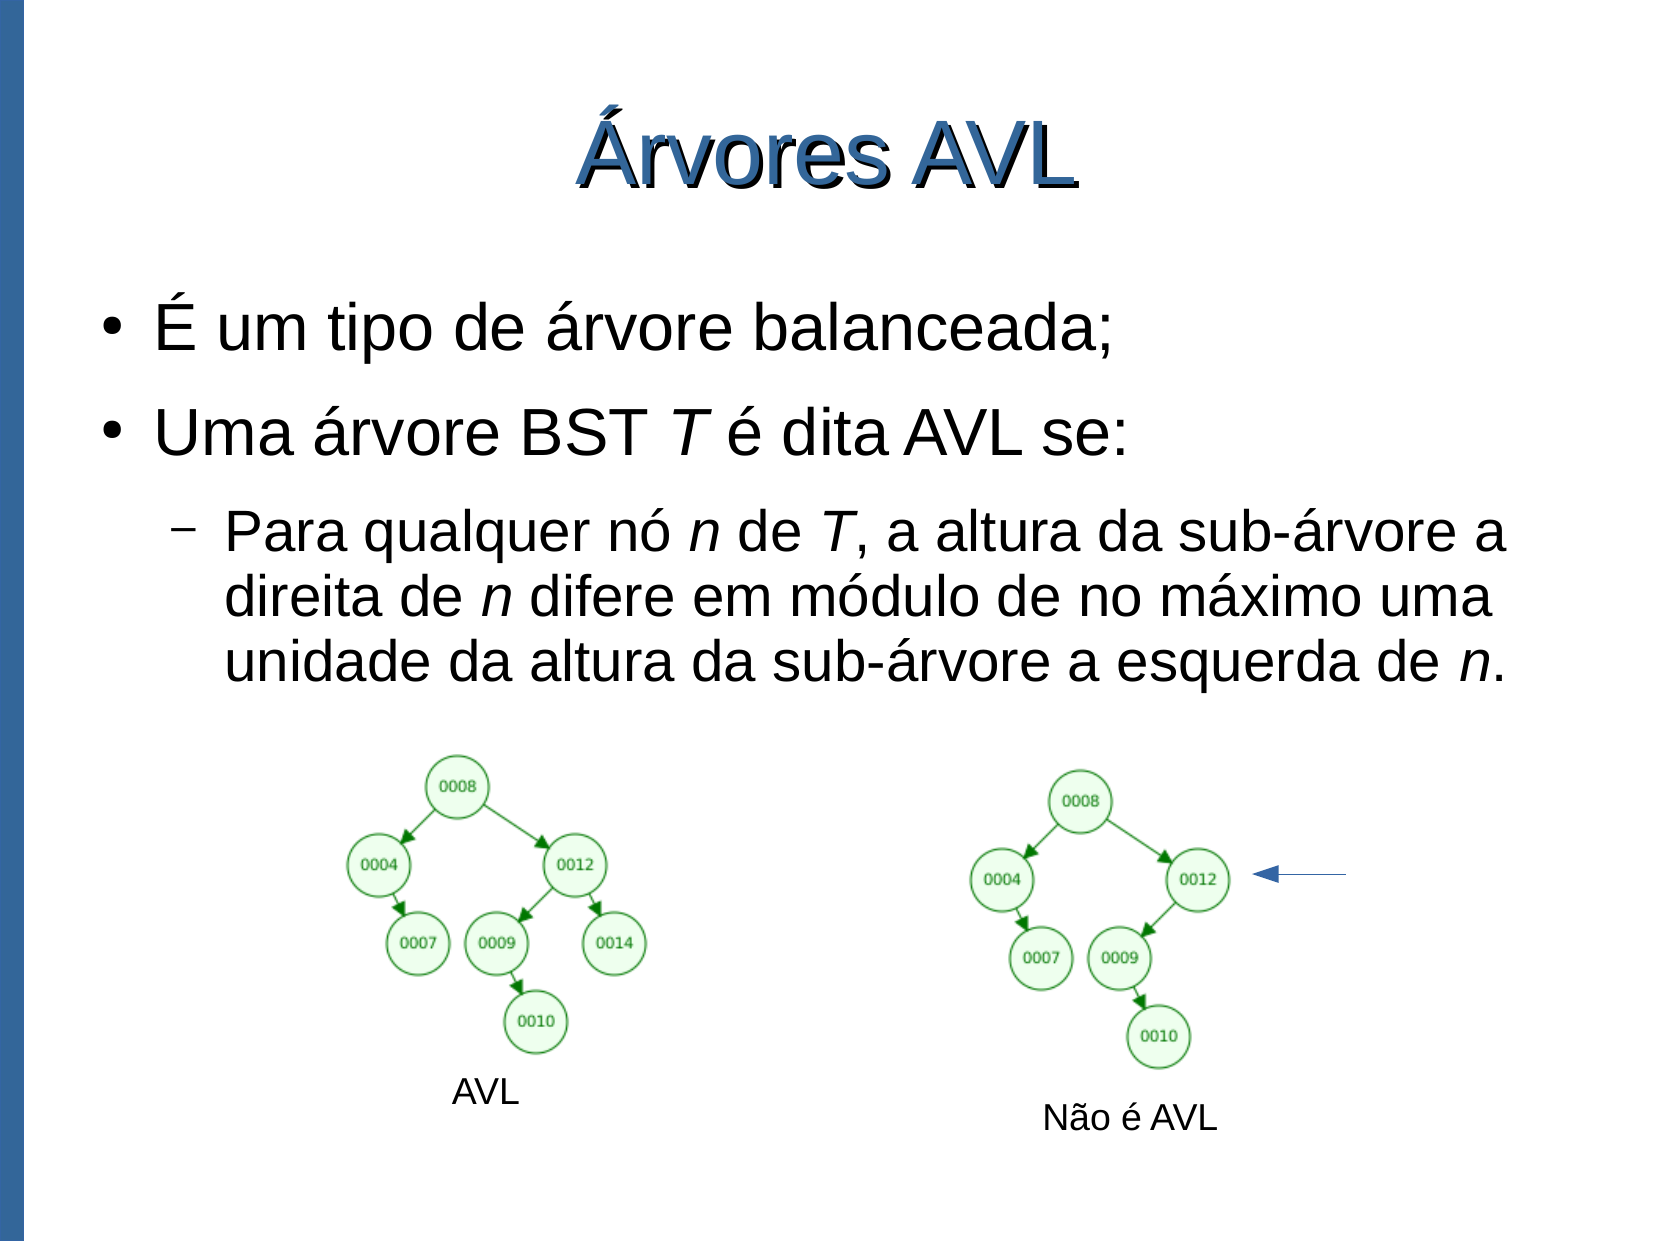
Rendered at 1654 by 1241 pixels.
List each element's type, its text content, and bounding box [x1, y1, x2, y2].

text_box AVL [437, 1062, 544, 1120]
title Árvores AVL [82, 49, 1571, 257]
list É um tipo de árvore balanceada; Uma árvore BST T é dita AVL se: Para qualquer nó n de T, a altura da sub-árvore a direita de n difere em módulo de no máximo uma unidade da altura da sub-árvore a esquerda de n. [82, 290, 1571, 1010]
picture [318, 753, 668, 1063]
text_box Não é AVL [1027, 1088, 1252, 1158]
picture [935, 752, 1264, 1081]
